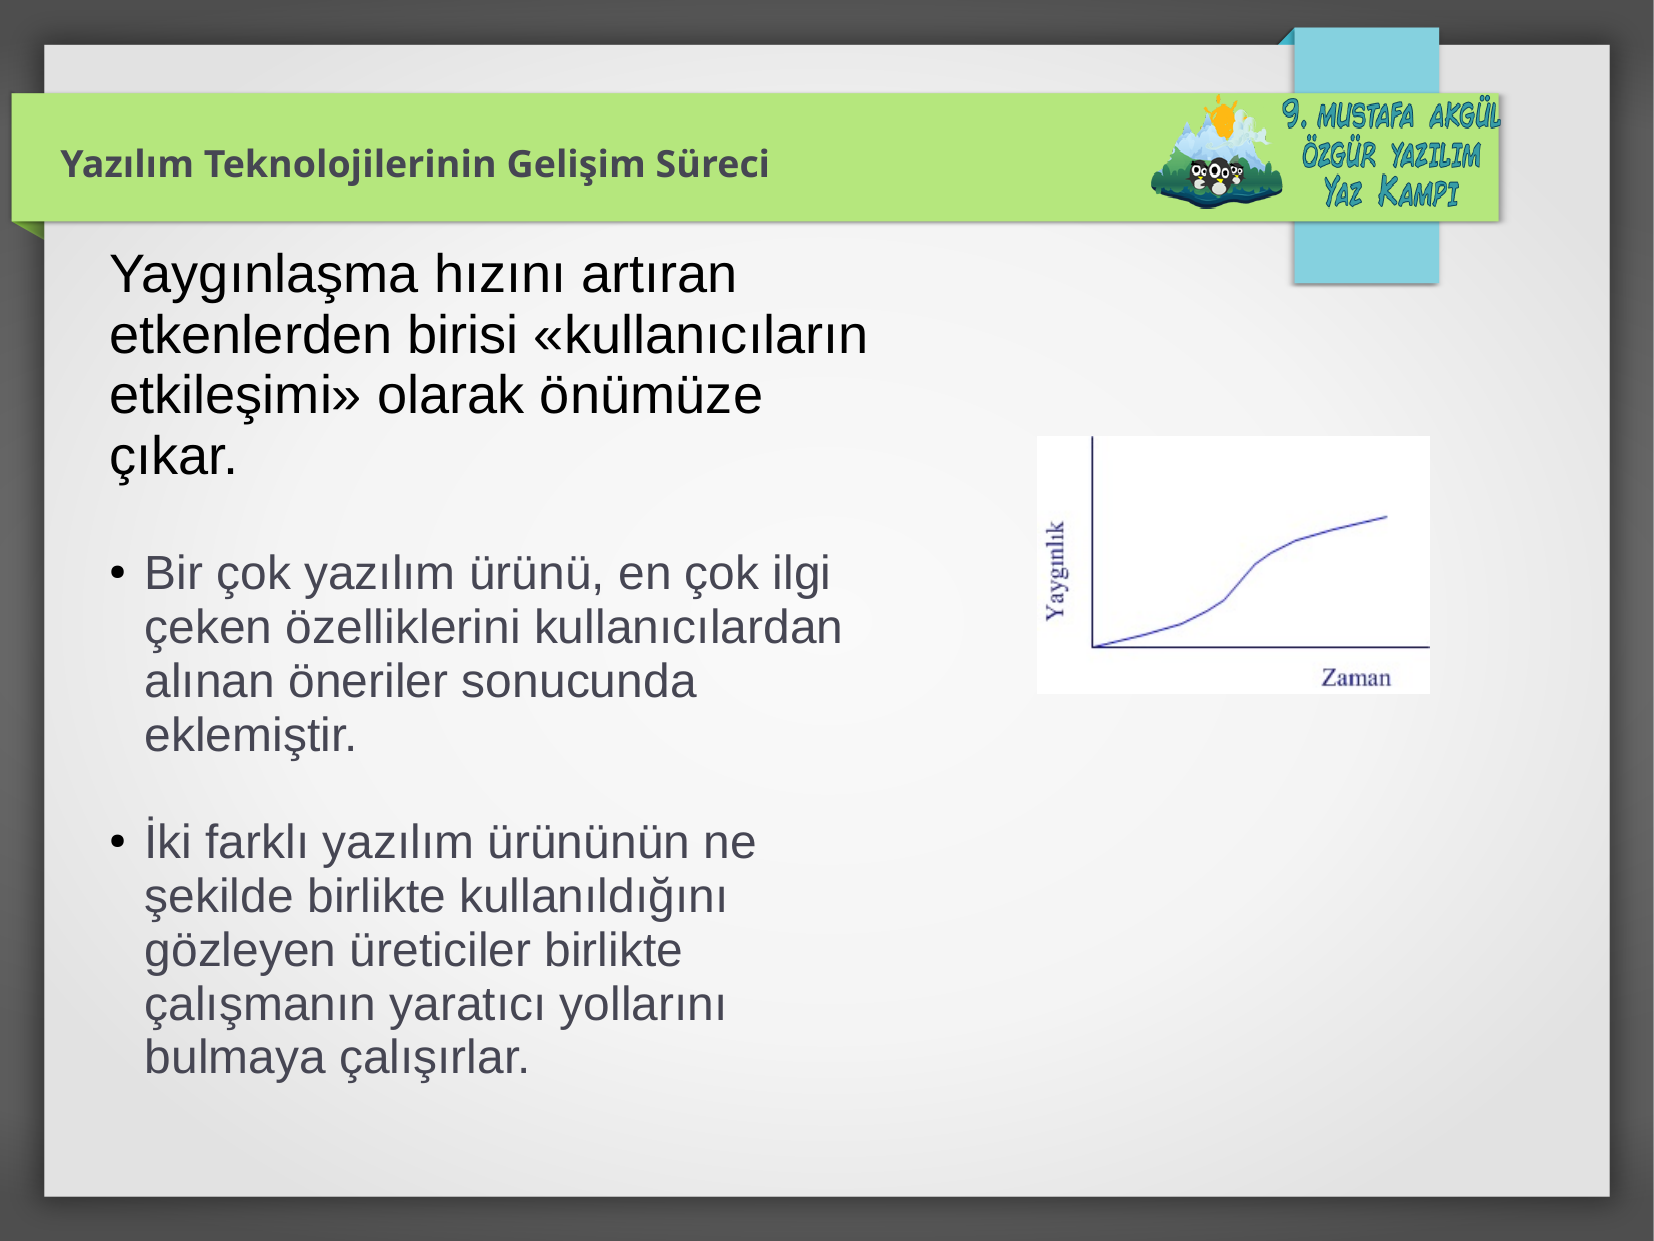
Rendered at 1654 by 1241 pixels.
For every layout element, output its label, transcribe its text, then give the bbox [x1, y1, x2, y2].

text_box Yazılım Teknolojilerinin Gelişim Süreci [45, 129, 875, 205]
text_box Yaygınlaşma hızını artıran etkenlerden birisi «kullanıcıların etkileşimi» olarak önümüze çıkar. Bir çok yazılım ürünü, en çok ilgi çeken özelliklerini kullanıcılardan alınan öneriler sonucunda eklemiştir. İki farklı yazılım ürününün ne şekilde birlikte kullanıldığını gözleyen üreticiler birlikte çalışmanın yaratıcı yollarını bulmaya çalışırlar. [94, 236, 886, 1092]
picture [0, 0, 1654, 1241]
